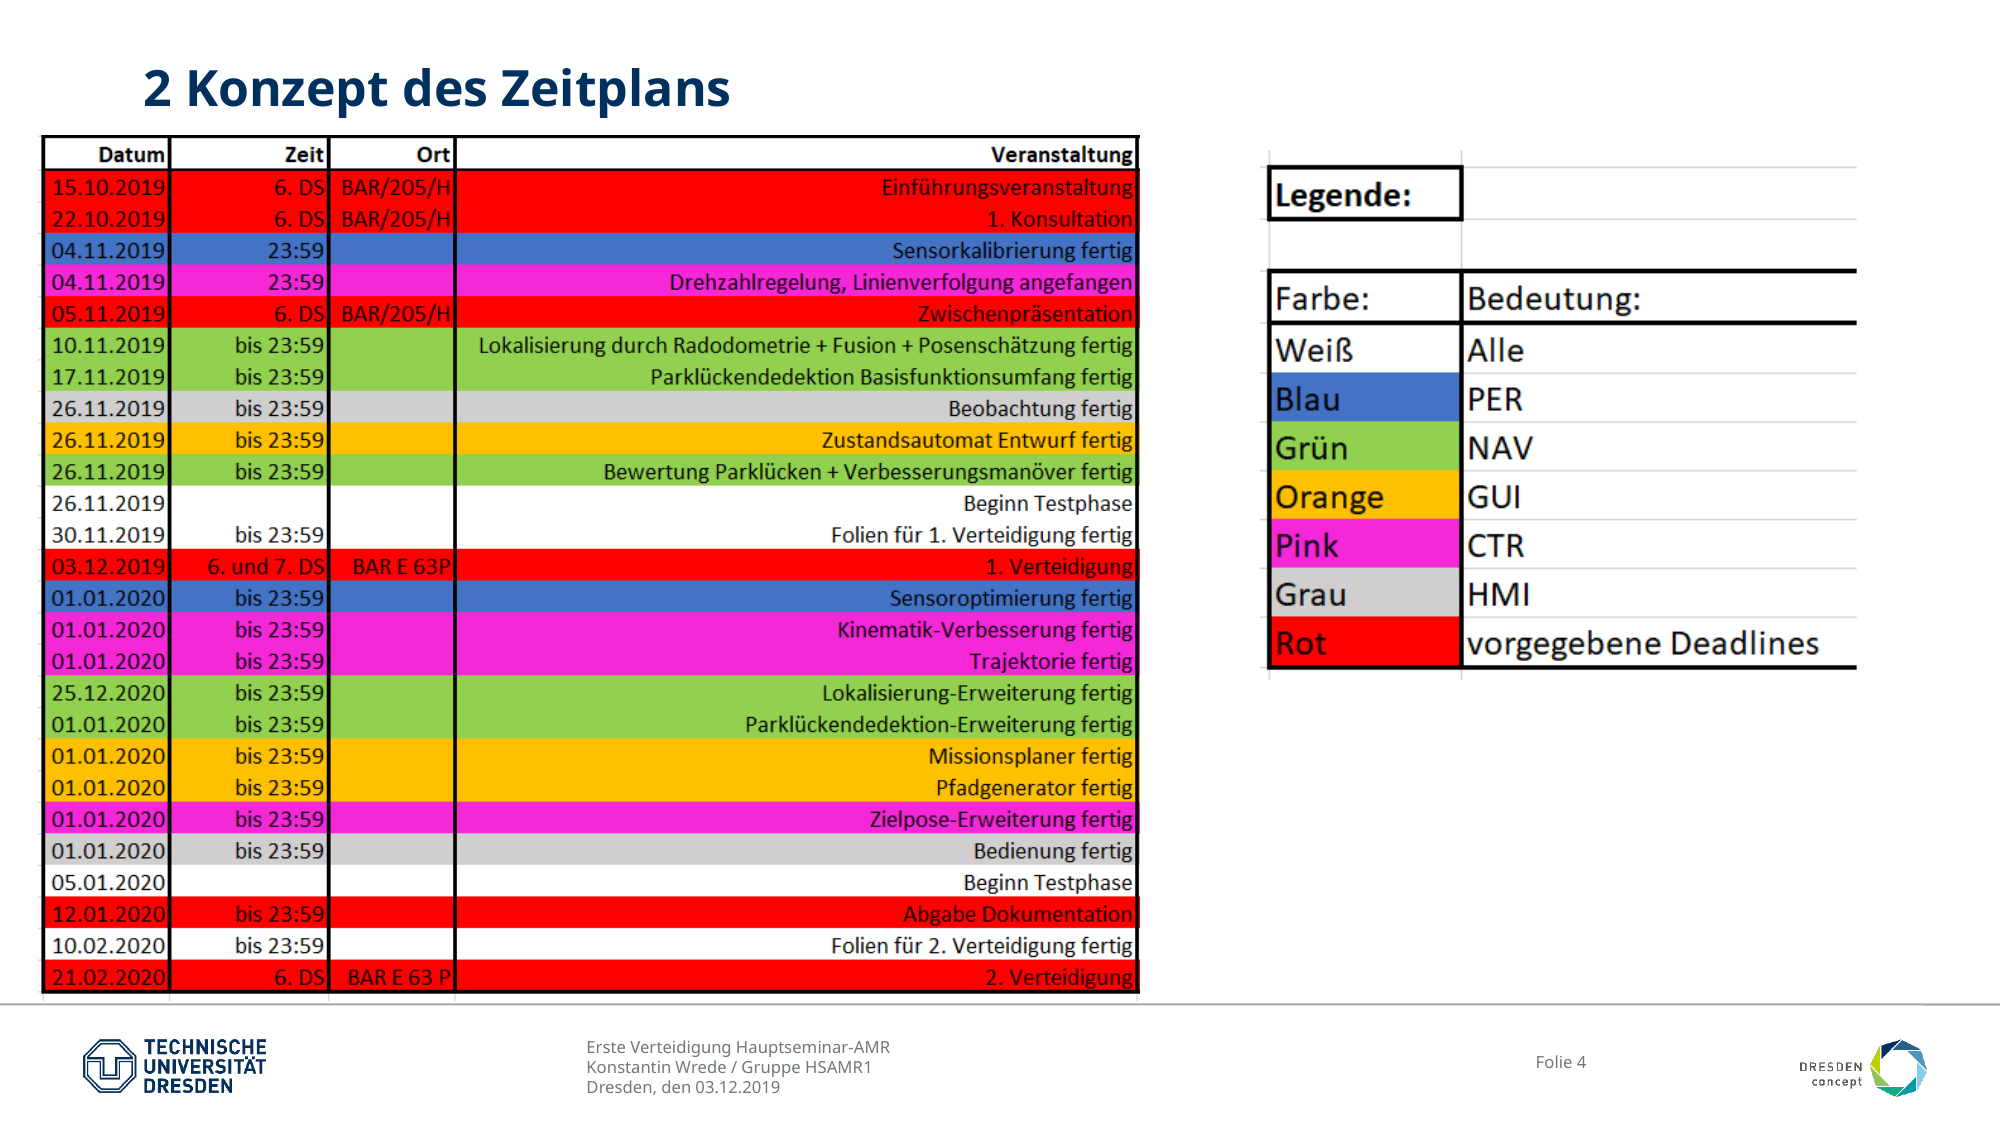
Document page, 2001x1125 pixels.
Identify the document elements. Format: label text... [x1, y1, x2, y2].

picture [37, 135, 1141, 1001]
picture [1800, 1039, 1927, 1097]
picture [1259, 149, 1857, 680]
picture [83, 1039, 266, 1093]
title 2 Konzept des Zeitplans [143, 56, 1880, 169]
